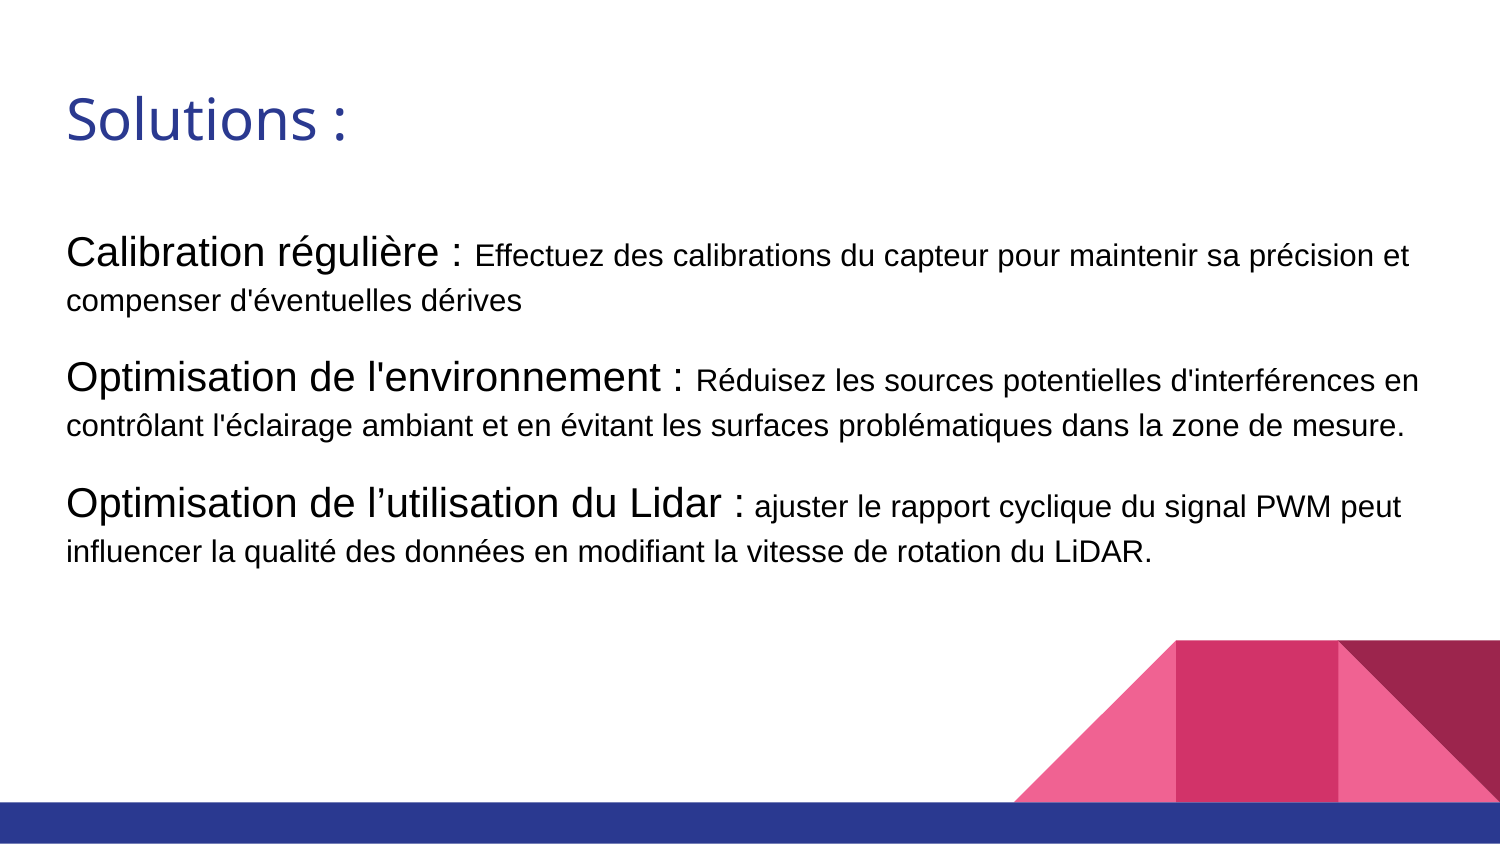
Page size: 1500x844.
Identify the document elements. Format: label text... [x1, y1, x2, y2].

list Calibration régulière : Effectuez des calibrations du capteur pour maintenir sa précision et compenser d'éventuelles dérives Optimisation de l'environnement : Réduisez les sources potentielles d'interférences en contrôlant l'éclairage ambiant et en évitant les surfaces problématiques dans la zone de mesure. Optimisation de l’utilisation du Lidar : ajuster le rapport cyclique du signal PWM peut influencer la qualité des données en modifiant la vitesse de rotation du LiDAR. [51, 201, 1449, 750]
title Solutions : [51, 67, 1449, 167]
